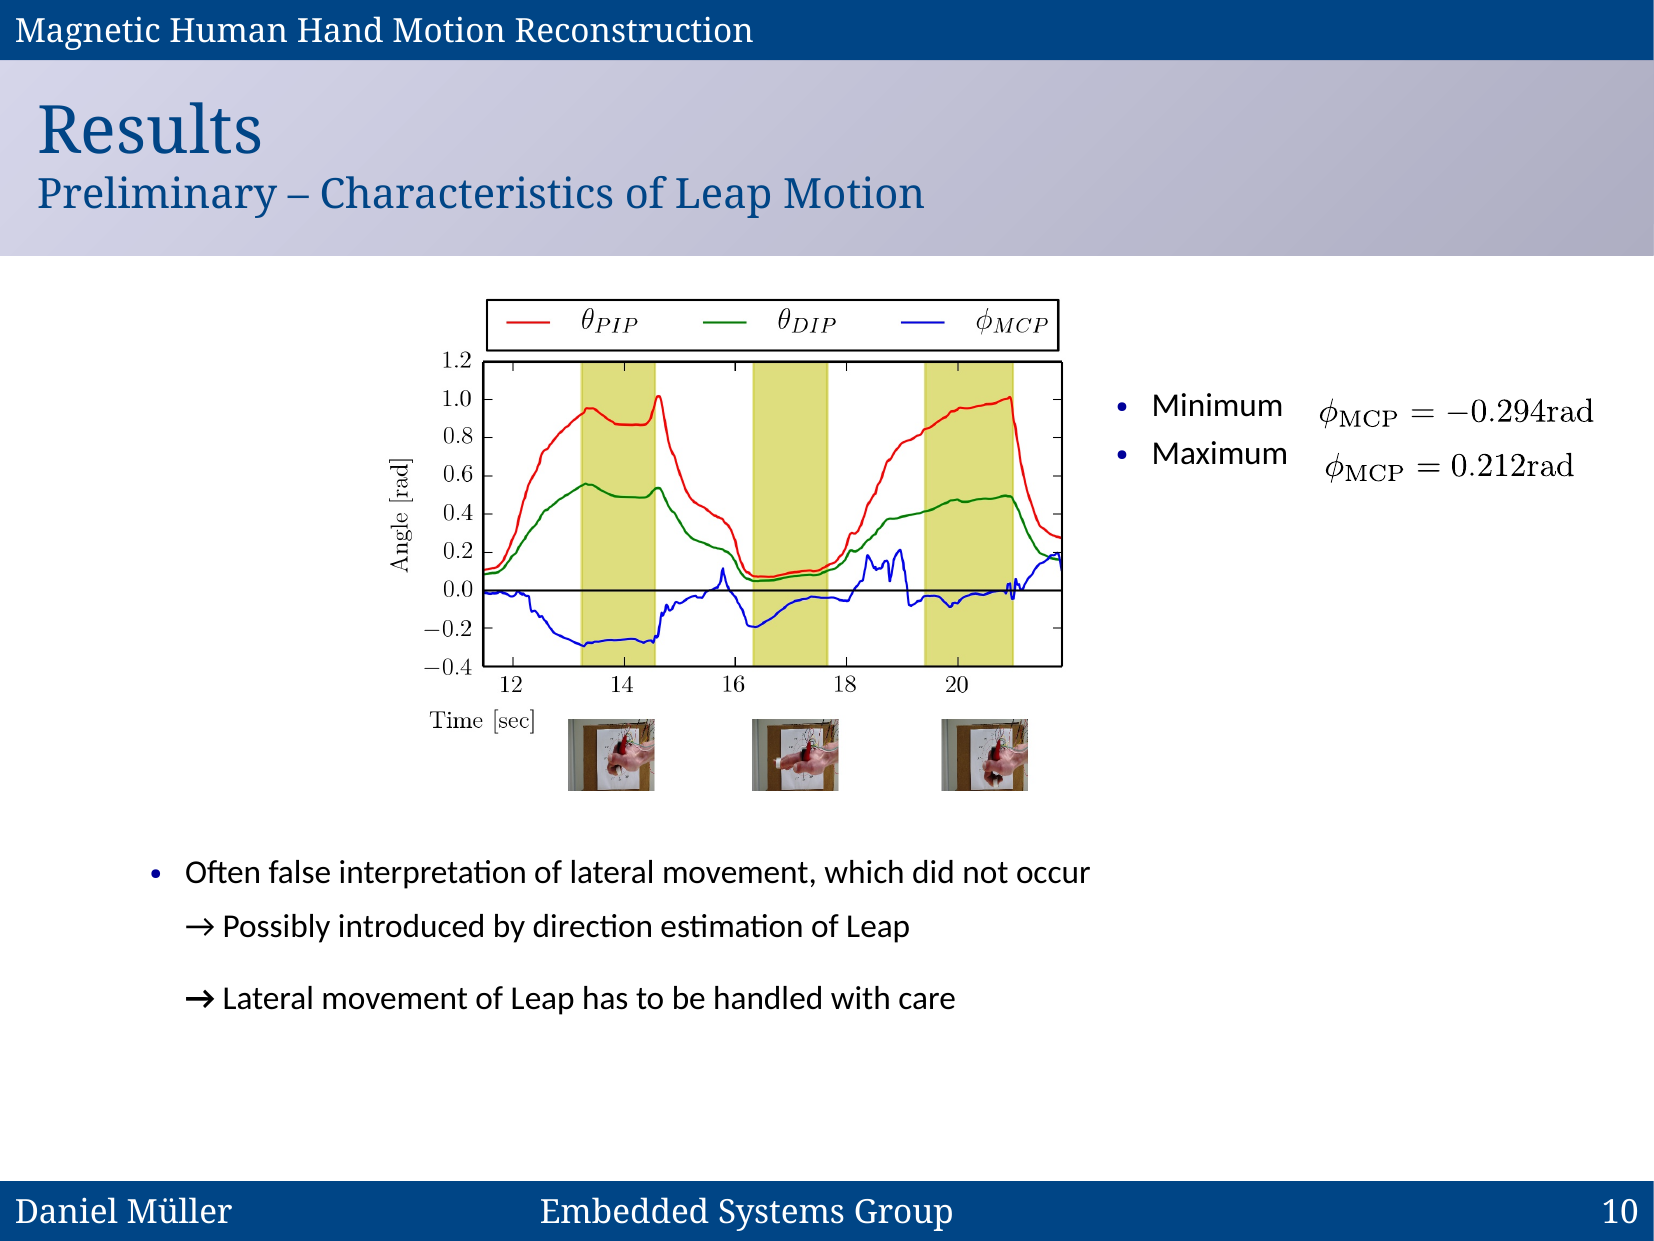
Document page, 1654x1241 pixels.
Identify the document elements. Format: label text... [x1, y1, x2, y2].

text_box [1324, 452, 1575, 483]
text_box Minimum Maximum [1101, 384, 1597, 493]
text_box Often false interpretation of lateral movement, which did not occur → Possibly introduced by direction estimation of Leap → Lateral movement of Leap has to be handled with care [135, 851, 1456, 1050]
title Results Preliminary – Characteristics of Leap Motion [37, 47, 1411, 256]
text_box [1318, 398, 1595, 429]
picture [372, 284, 1078, 791]
